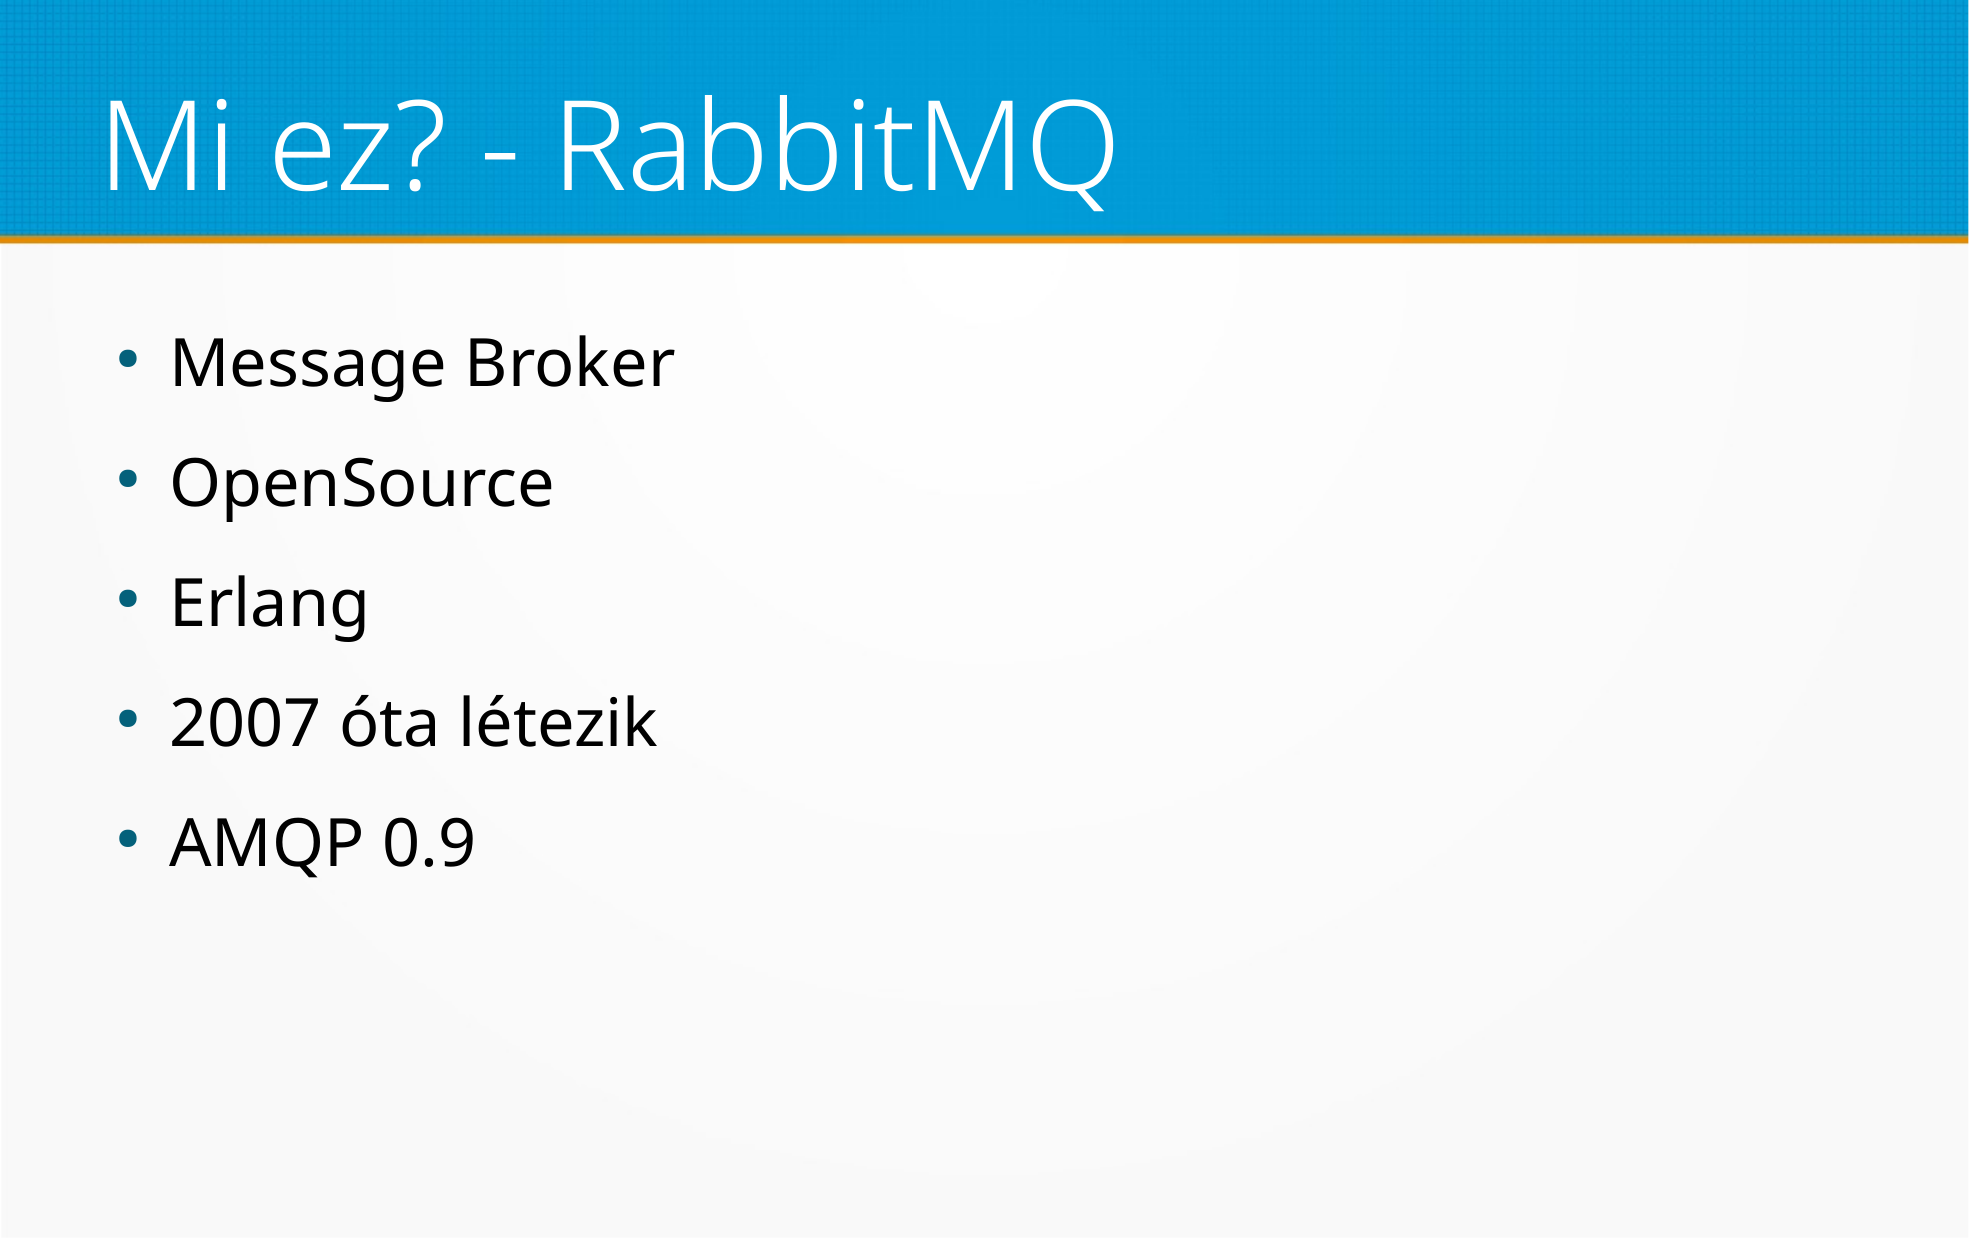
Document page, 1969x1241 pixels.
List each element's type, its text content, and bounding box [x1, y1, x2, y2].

title Mi ez? - RabbitMQ [98, 19, 1870, 227]
picture [0, 233, 1969, 1241]
list Message Broker OpenSource Erlang 2007 óta létezik AMQP 0.9 [98, 315, 1861, 1081]
